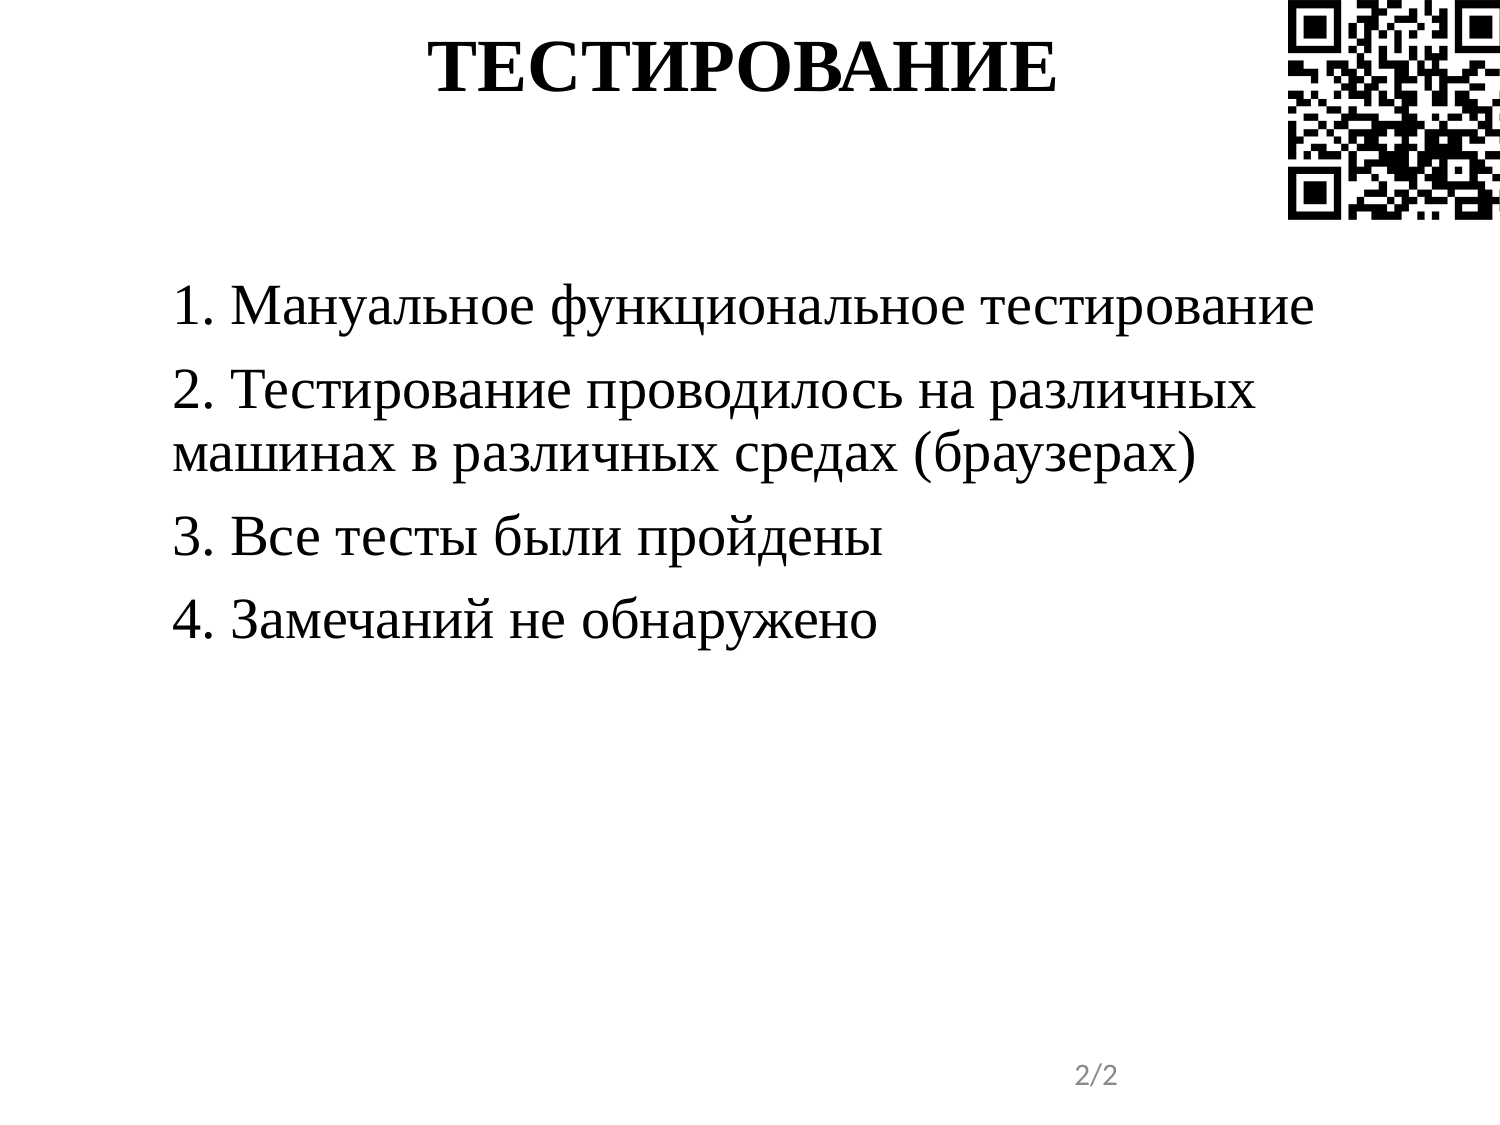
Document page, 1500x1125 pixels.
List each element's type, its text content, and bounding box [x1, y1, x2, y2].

picture [1288, 0, 1500, 224]
list 1. Мануальное функциональное тестирование 2. Тестирование проводилось на различных машинах в различных средах (браузерах) 3. Все тесты были пройдены 4. Замечаний не обнаружено [160, 269, 1340, 805]
slide_number 2/2 [1059, 1042, 1397, 1103]
title ТЕСТИРОВАНИЕ [0, 0, 1288, 135]
